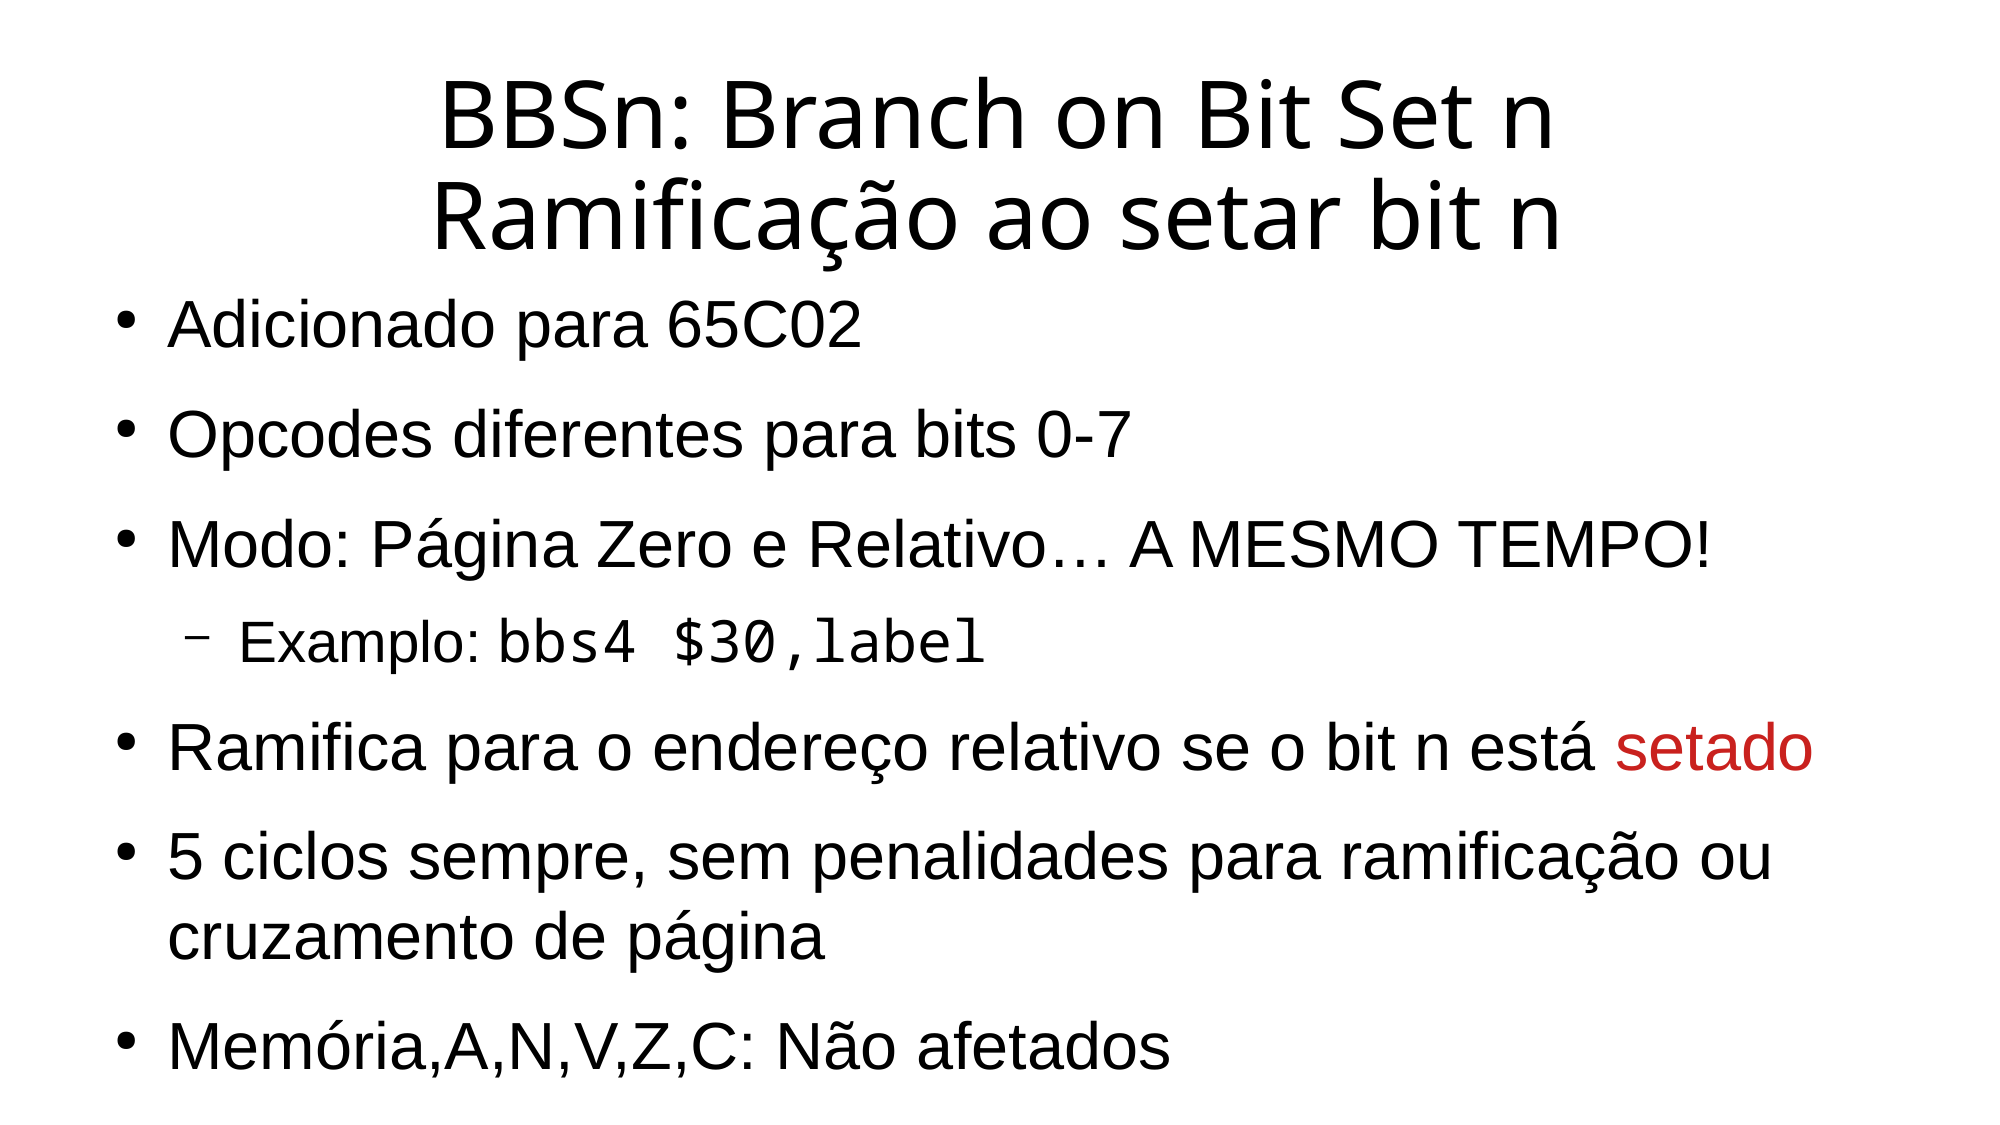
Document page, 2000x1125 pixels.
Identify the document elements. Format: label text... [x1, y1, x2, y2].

list Adicionado para 65C02 Opcodes diferentes para bits 0-7 Modo: Página Zero e Relativo… A MESMO TEMPO! Examplo: bbs4 $30,label Ramifica para o endereço relativo se o bit n está setado 5 ciclos sempre, sem penalidades para ramificação ou cruzamento de página Memória,A,N,V,Z,C: Não afetados [81, 278, 1931, 1100]
title BBSn: Branch on Bit Set n Ramificação ao setar bit n [30, 59, 1966, 278]
